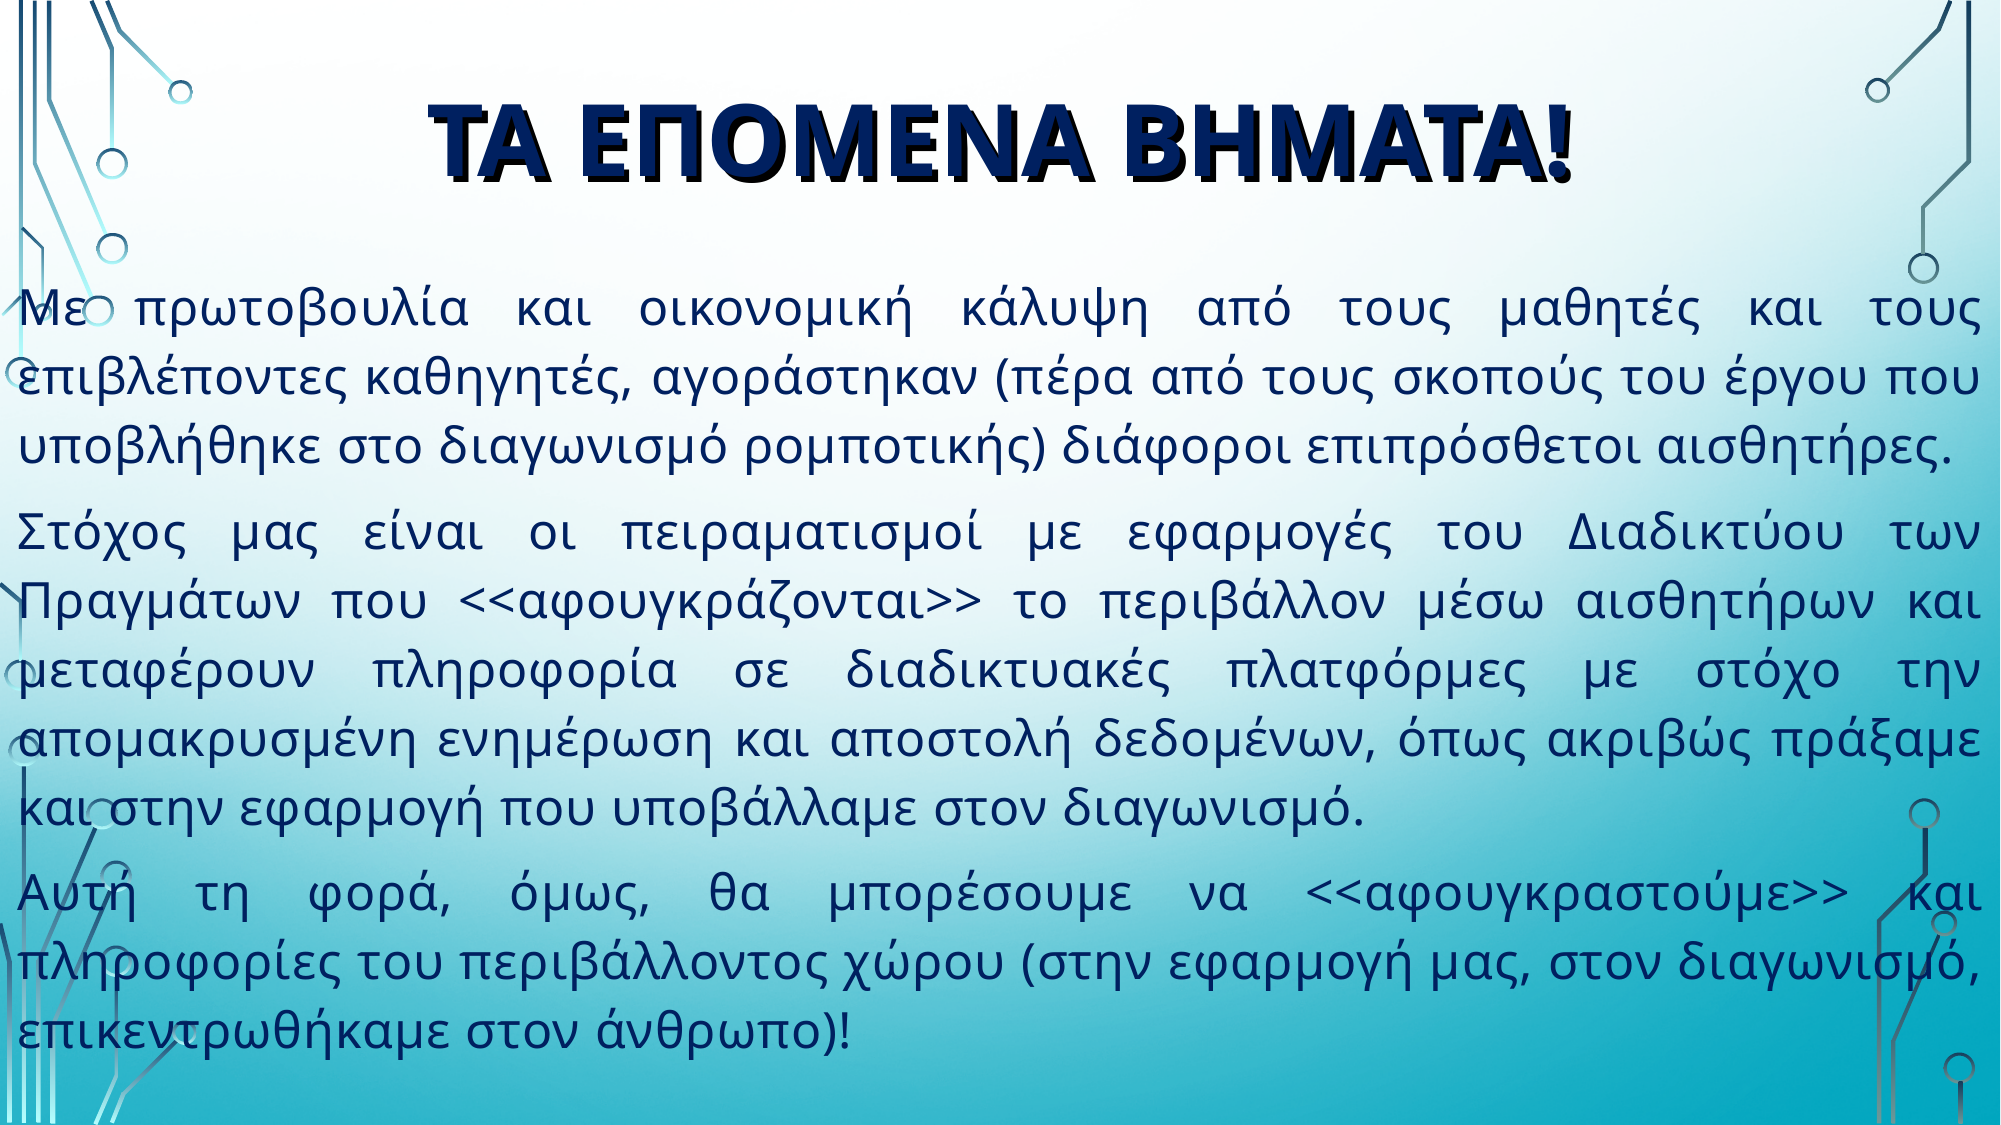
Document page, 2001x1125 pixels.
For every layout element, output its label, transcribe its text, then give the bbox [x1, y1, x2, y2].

title Τα επομενα βηματα! [137, 3, 1863, 252]
text_box Με πρωτοβουλία και οικονομική κάλυψη από τους μαθητές και τους επιβλέποντες καθηγητές, αγοράστηκαν (πέρα από τους σκοπούς του έργου που υποβλήθηκε στο διαγωνισμό ρομποτικής) διάφοροι επιπρόσθετοι αισθητήρες. Στόχος μας είναι οι πειραματισμοί με εφαρμογές του Διαδικτύου των Πραγμάτων που <<αφουγκράζονται>> το περιβάλλον μέσω αισθητήρων και μεταφέρουν πληροφορία σε διαδικτυακές πλατφόρμες με στόχο την απομακρυσμένη ενημέρωση και αποστολή δεδομένων, όπως ακριβώς πράξαμε και στην εφαρμογή που υποβάλλαμε στον διαγωνισμό. Αυτή τη φορά, όμως, θα μπορέσουμε να <<αφουγκραστούμε>> και πληροφορίες του περιβάλλοντος χώρου (στην εφαρμογή μας, στον διαγωνισμό, επικεντρωθήκαμε στον άνθρωπο)! [2, 200, 2000, 1125]
